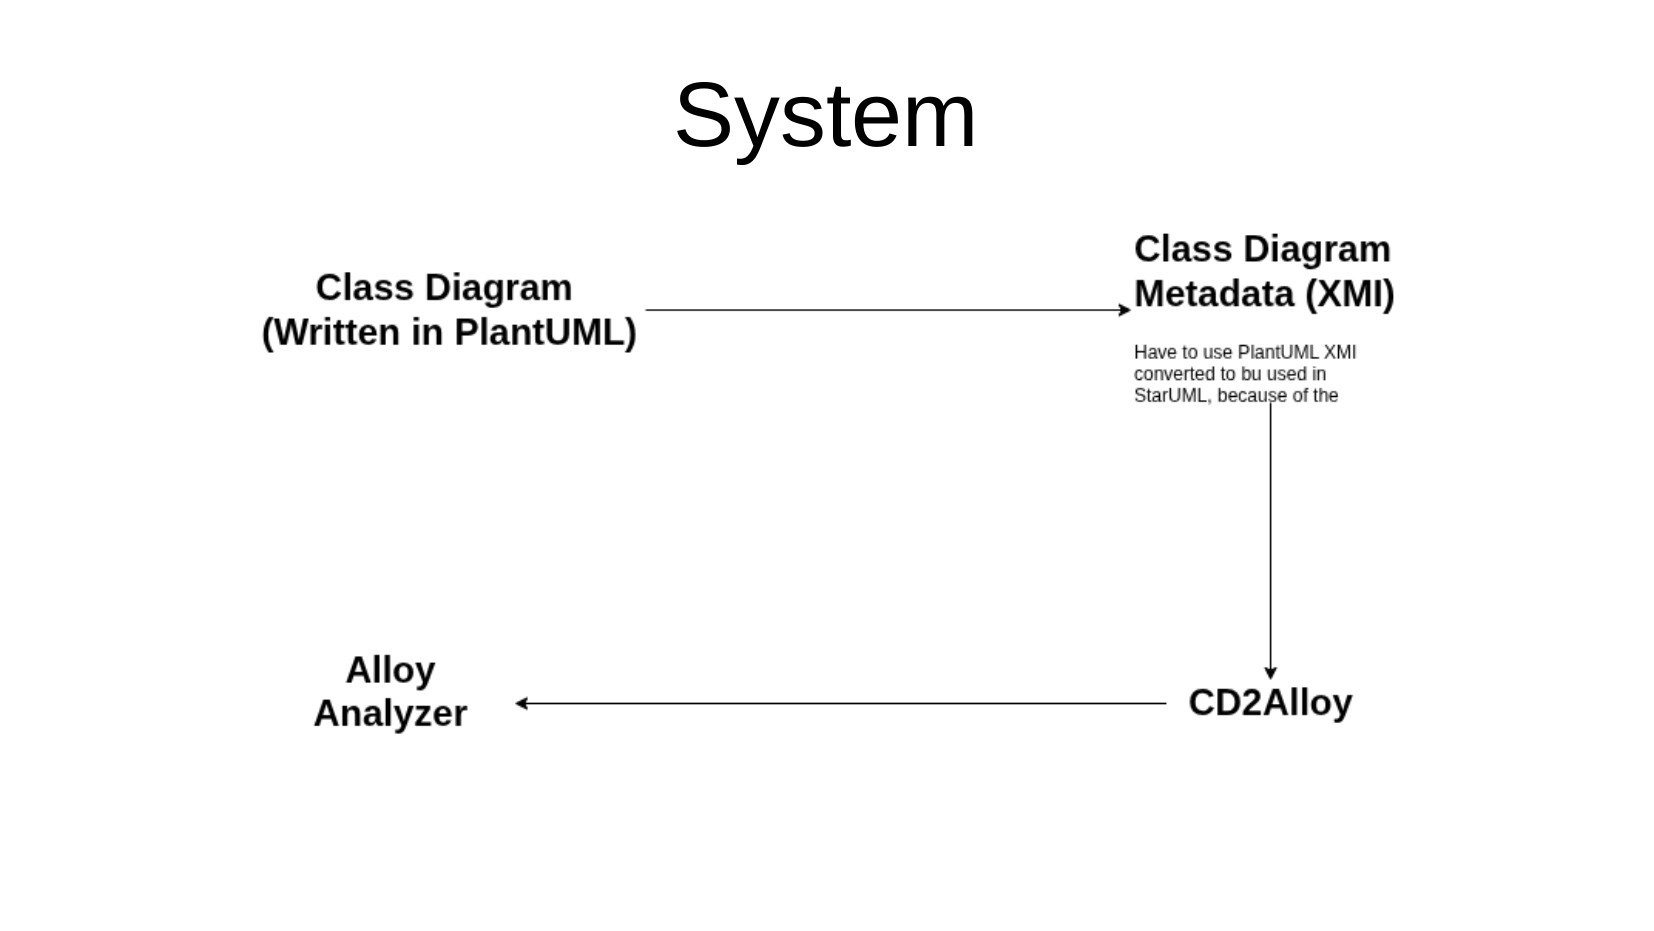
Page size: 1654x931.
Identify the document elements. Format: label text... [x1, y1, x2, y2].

title System [82, 37, 1571, 193]
picture [244, 217, 1409, 758]
